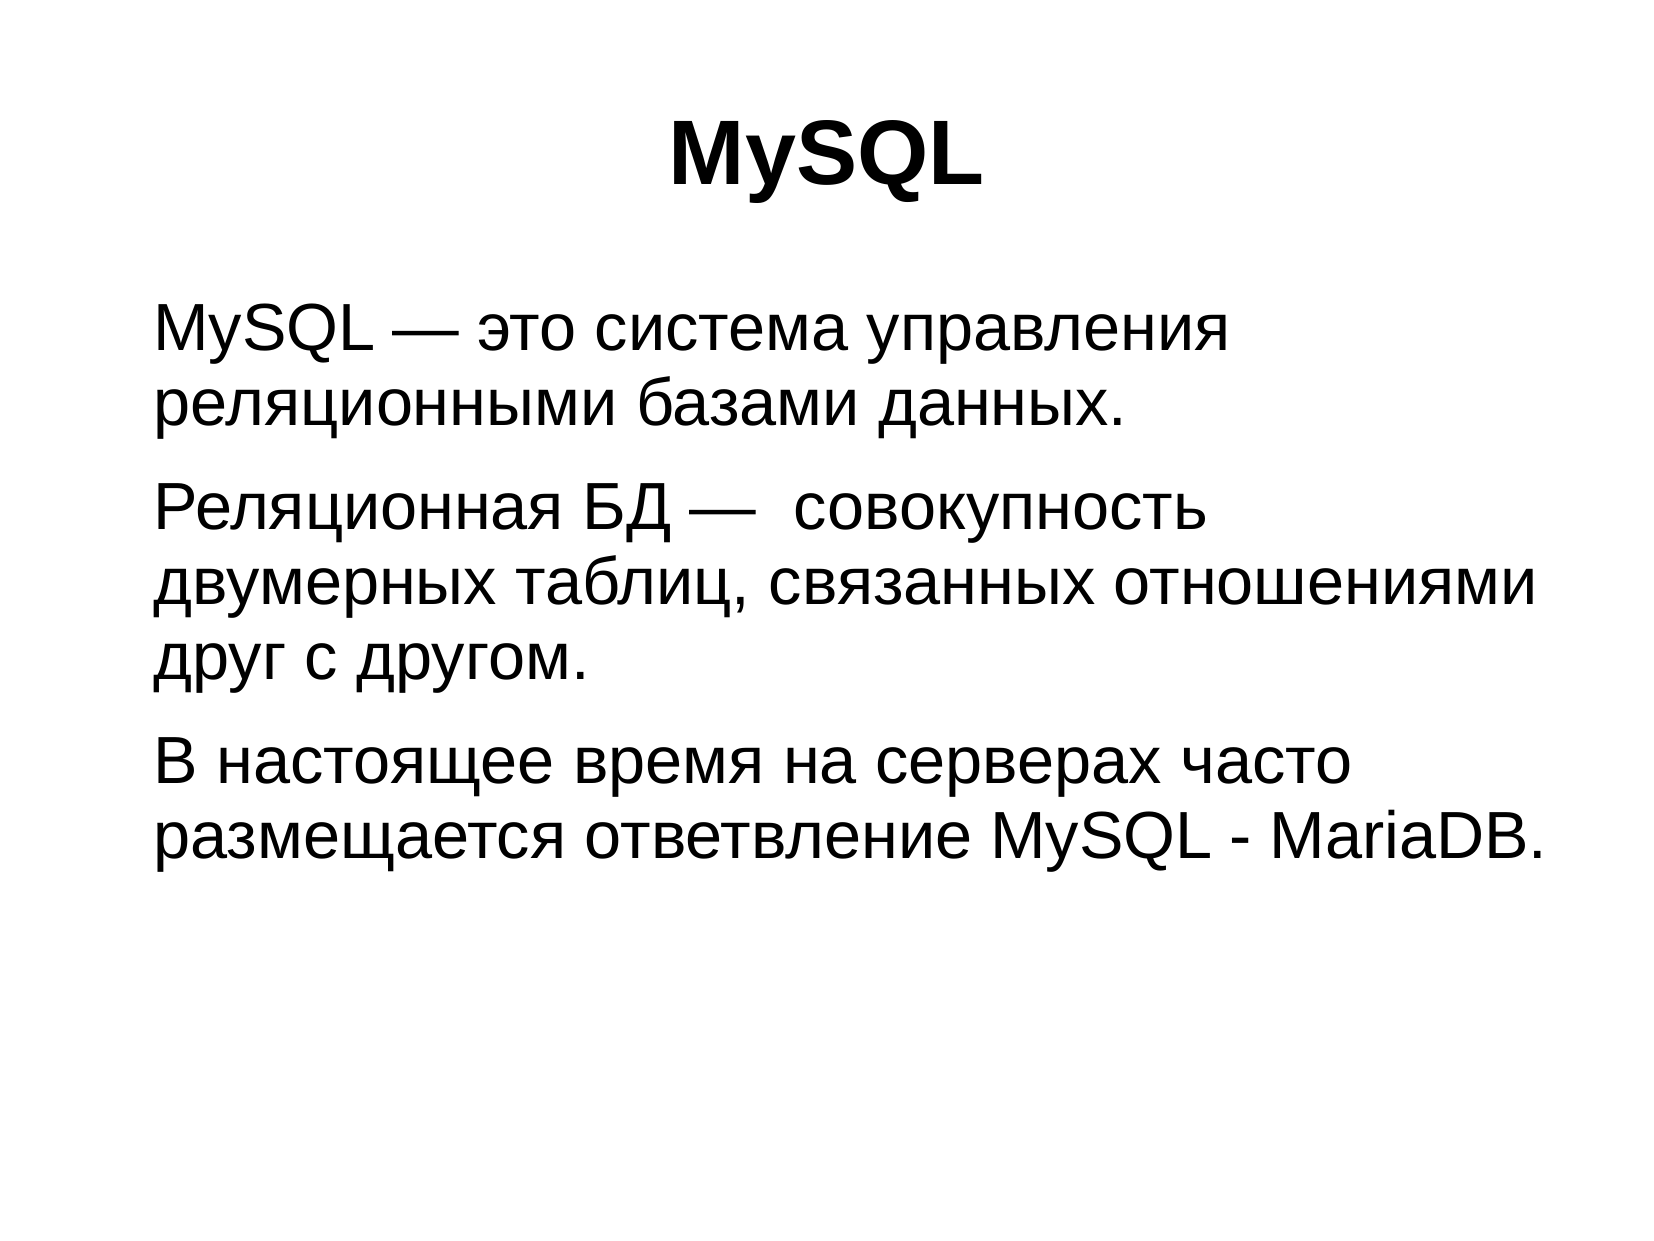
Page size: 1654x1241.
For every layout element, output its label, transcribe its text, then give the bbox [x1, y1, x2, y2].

list MySQL — это система управления реляционными базами данных. Реляционная БД — совокупность двумерных таблиц, связанных отношениями друг с другом. В настоящее время на серверах часто размещается ответвление MySQL - MariaDB. [82, 290, 1571, 1109]
title MySQL [82, 49, 1571, 257]
